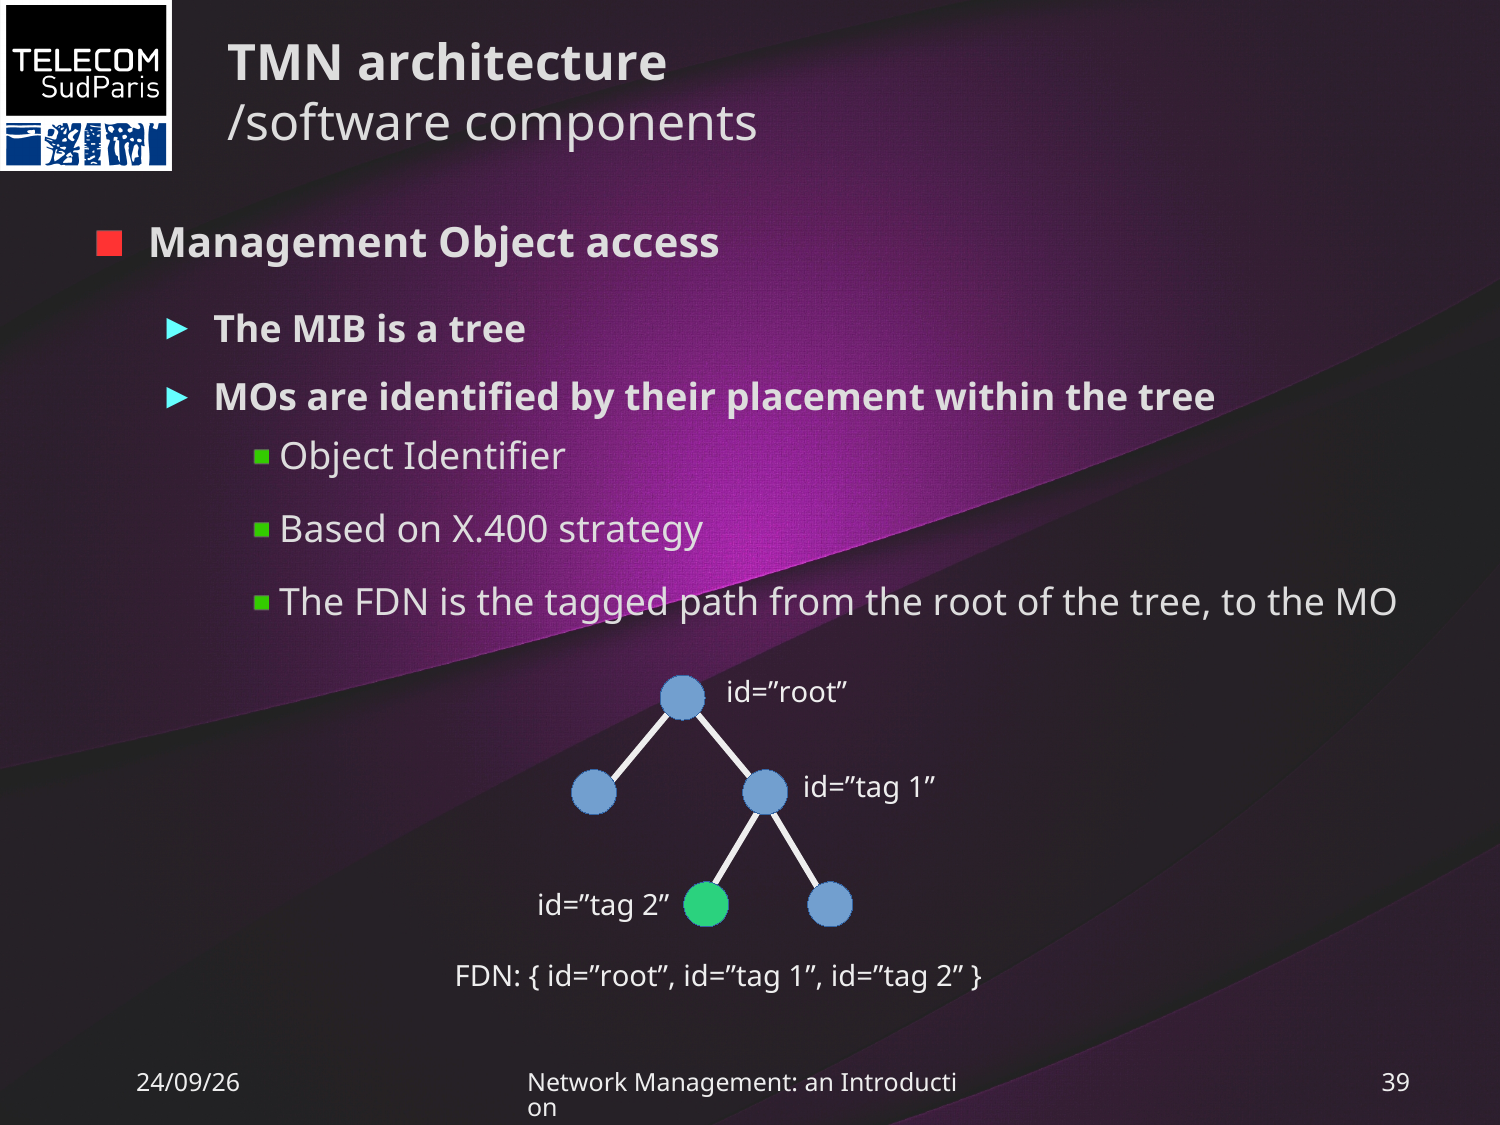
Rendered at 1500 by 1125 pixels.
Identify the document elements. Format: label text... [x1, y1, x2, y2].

text_box [660, 675, 706, 721]
text_box id=”tag 1” [788, 760, 956, 811]
text_box FDN: { id=”root”, id=”tag 1”, id=”tag 2” } [439, 949, 1013, 1000]
text_box id=”root” [711, 666, 861, 717]
text_box [690, 881, 729, 927]
list Management Object access The MIB is a tree MOs are identified by their placement within the tree Object Identifier Based on X.400 strategy The FDN is the tagged path from the root of the tree, to the MO [76, 207, 1427, 977]
text_box id=”tag 2” [522, 879, 690, 929]
text_box [807, 881, 853, 927]
text_box [571, 769, 617, 815]
picture [0, 0, 1500, 1125]
title TMN architecture /software components [212, 22, 1406, 158]
text_box [742, 769, 788, 815]
